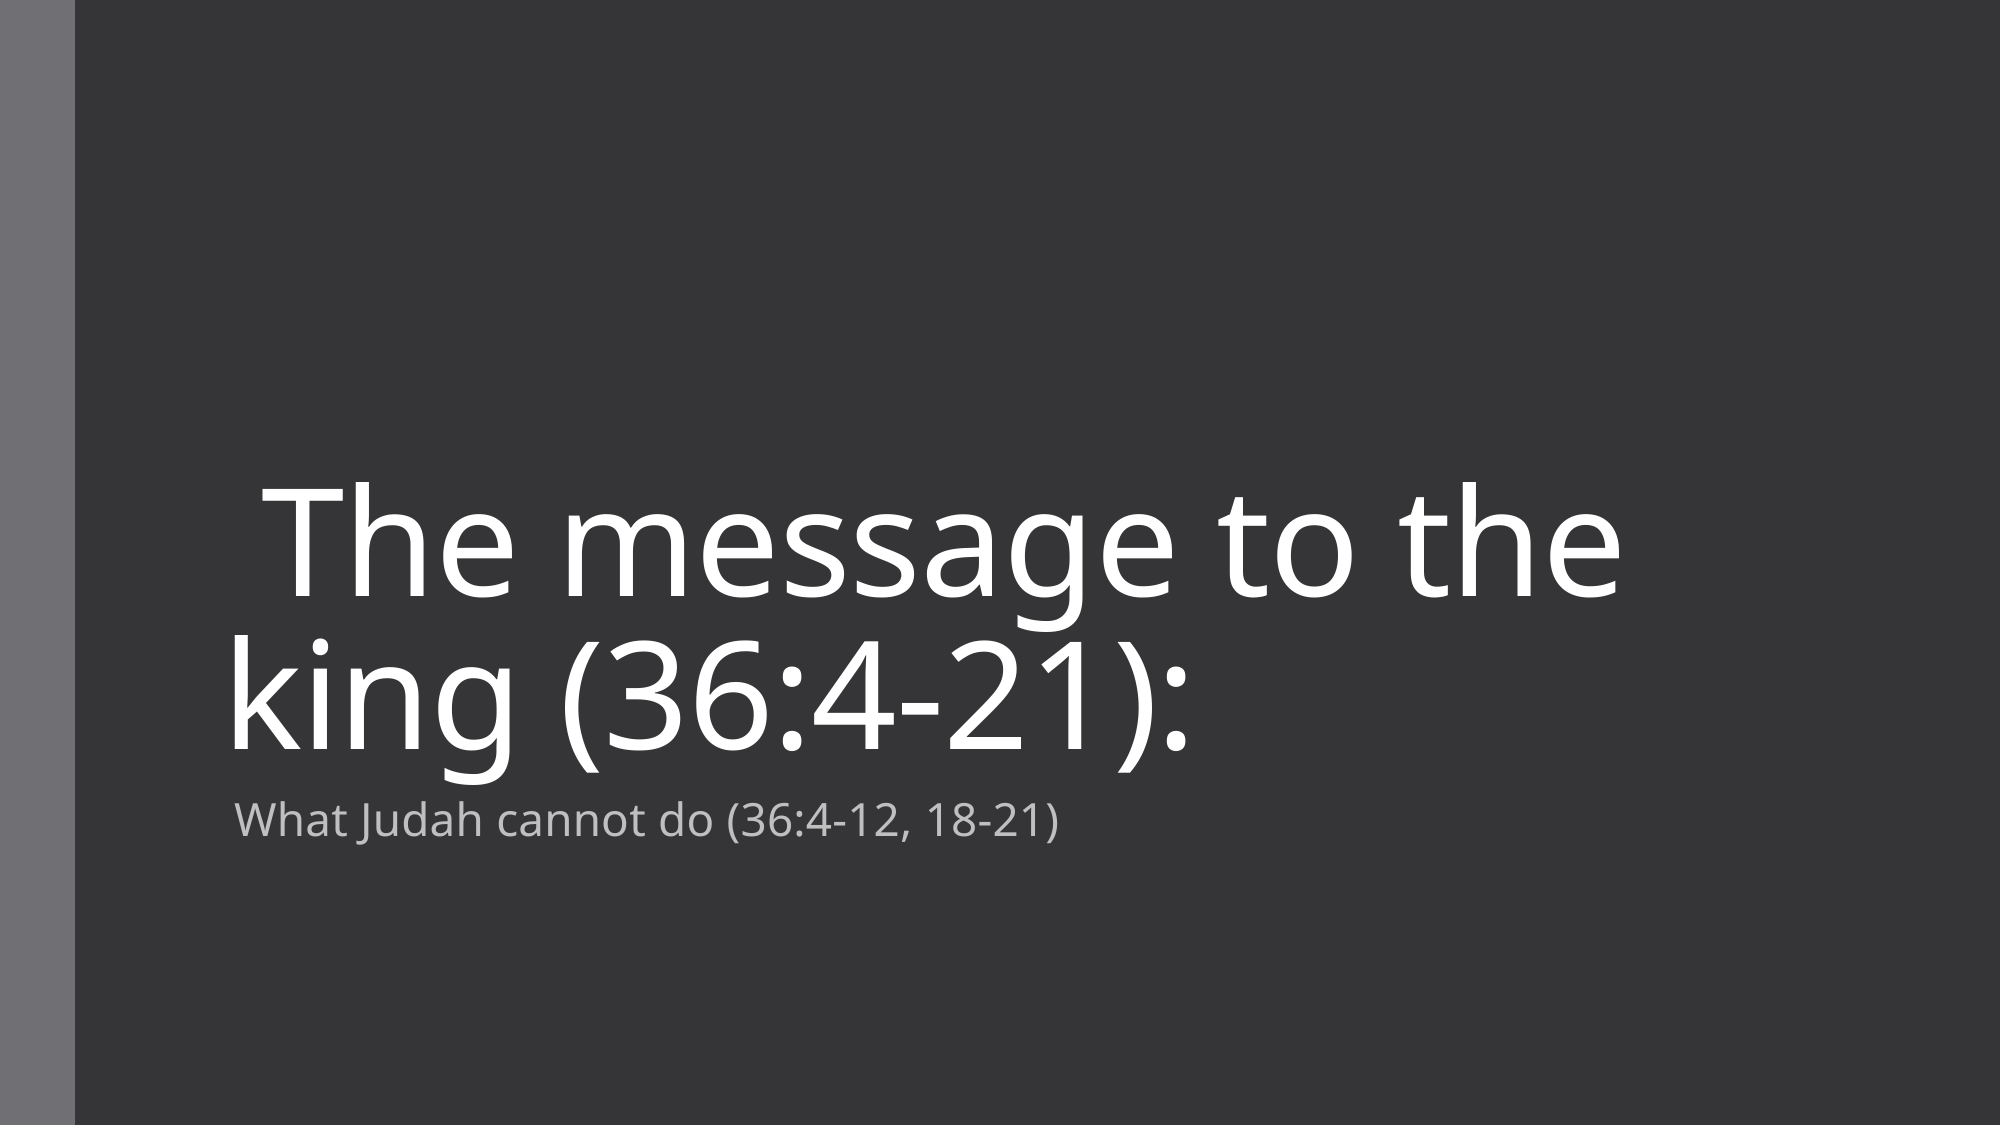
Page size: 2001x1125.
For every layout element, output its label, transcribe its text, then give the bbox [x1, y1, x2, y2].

subtitle What Judah cannot do (36:4-12, 18-21) [206, 787, 1752, 1066]
title The message to the king (36:4-21): [206, 124, 1752, 787]
